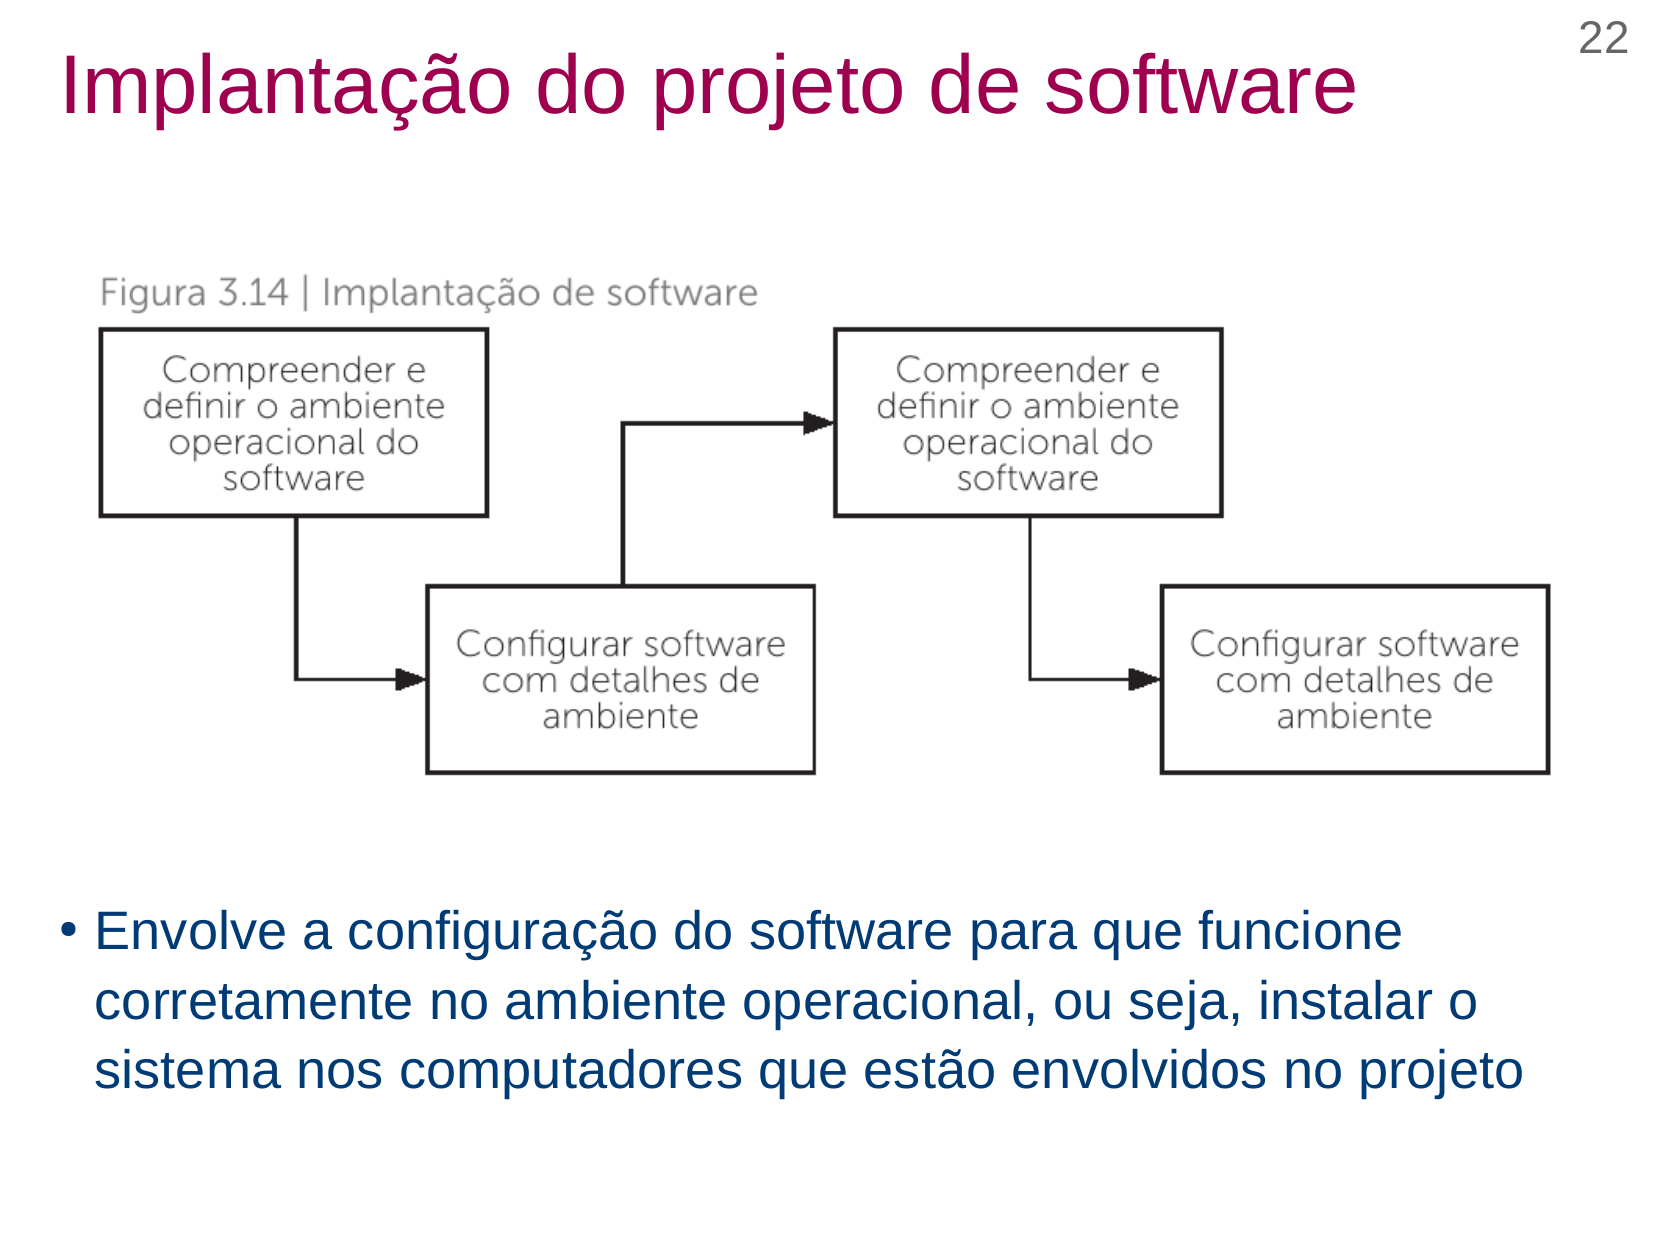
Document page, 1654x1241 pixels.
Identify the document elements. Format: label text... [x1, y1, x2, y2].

list Envolve a configuração do software para que funcione corretamente no ambiente operacional, ou seja, instalar o sistema nos computadores que estão envolvidos no projeto [59, 891, 1595, 1211]
picture [91, 271, 1557, 780]
title Implantação do projeto de software [59, 29, 1595, 148]
